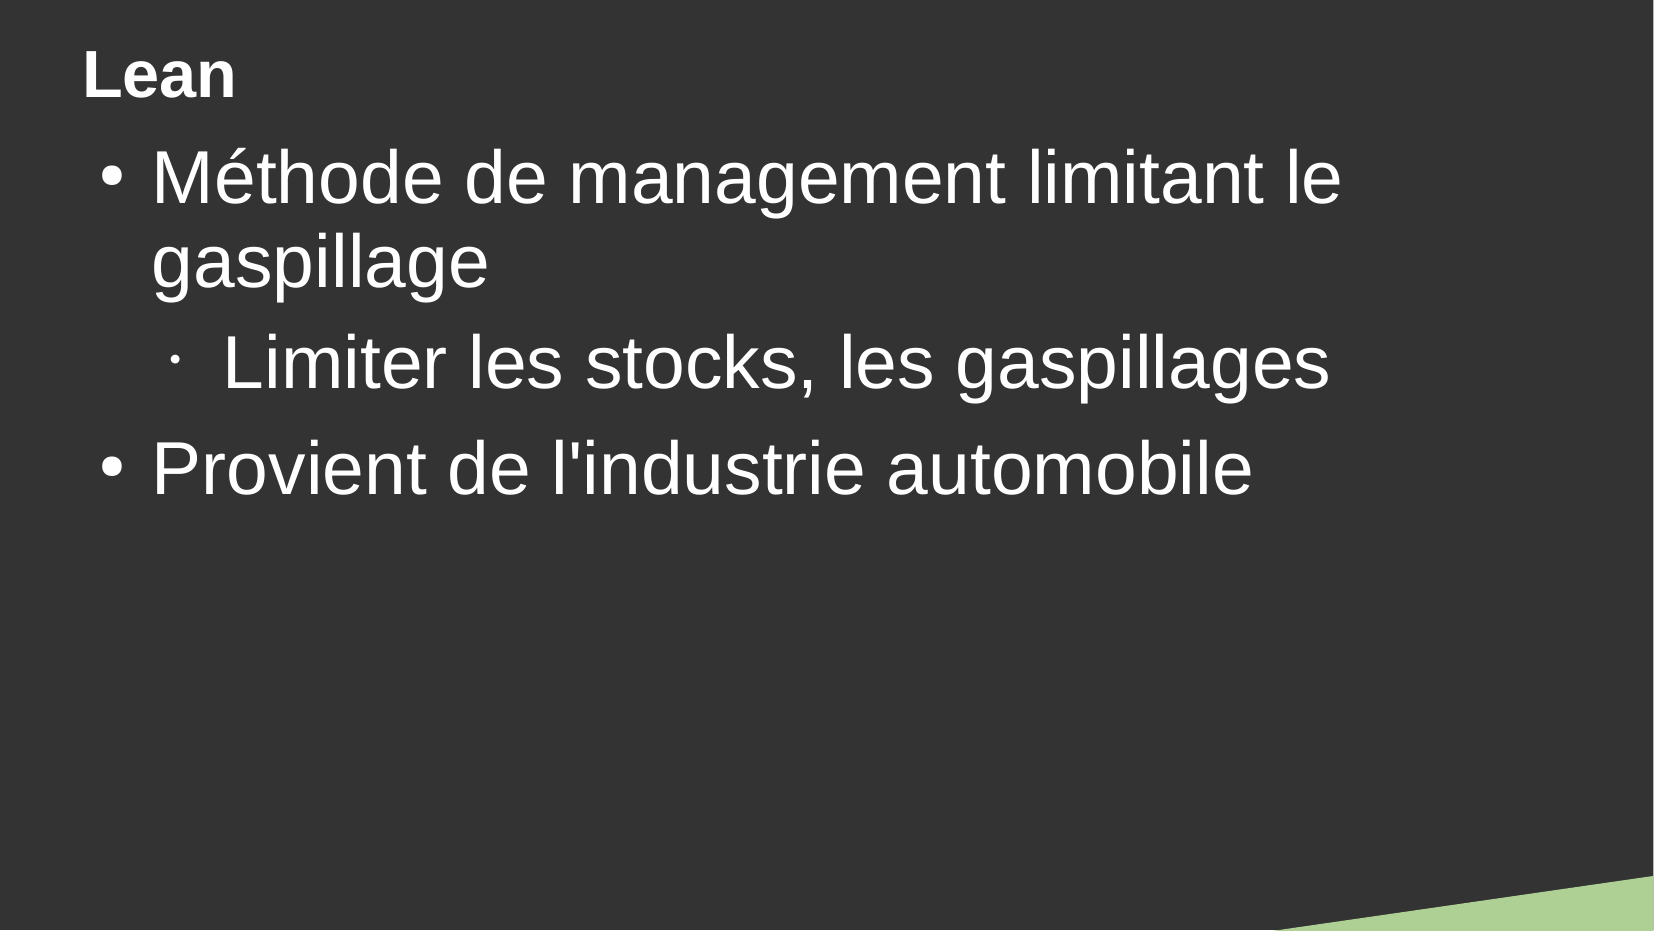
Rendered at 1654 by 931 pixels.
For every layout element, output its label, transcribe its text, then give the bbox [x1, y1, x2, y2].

text_box [1271, 875, 1654, 931]
title Lean [82, 37, 1571, 122]
list Méthode de management limitant le gaspillage Limiter les stocks, les gaspillages Provient de l'industrie automobile [80, 135, 1620, 662]
